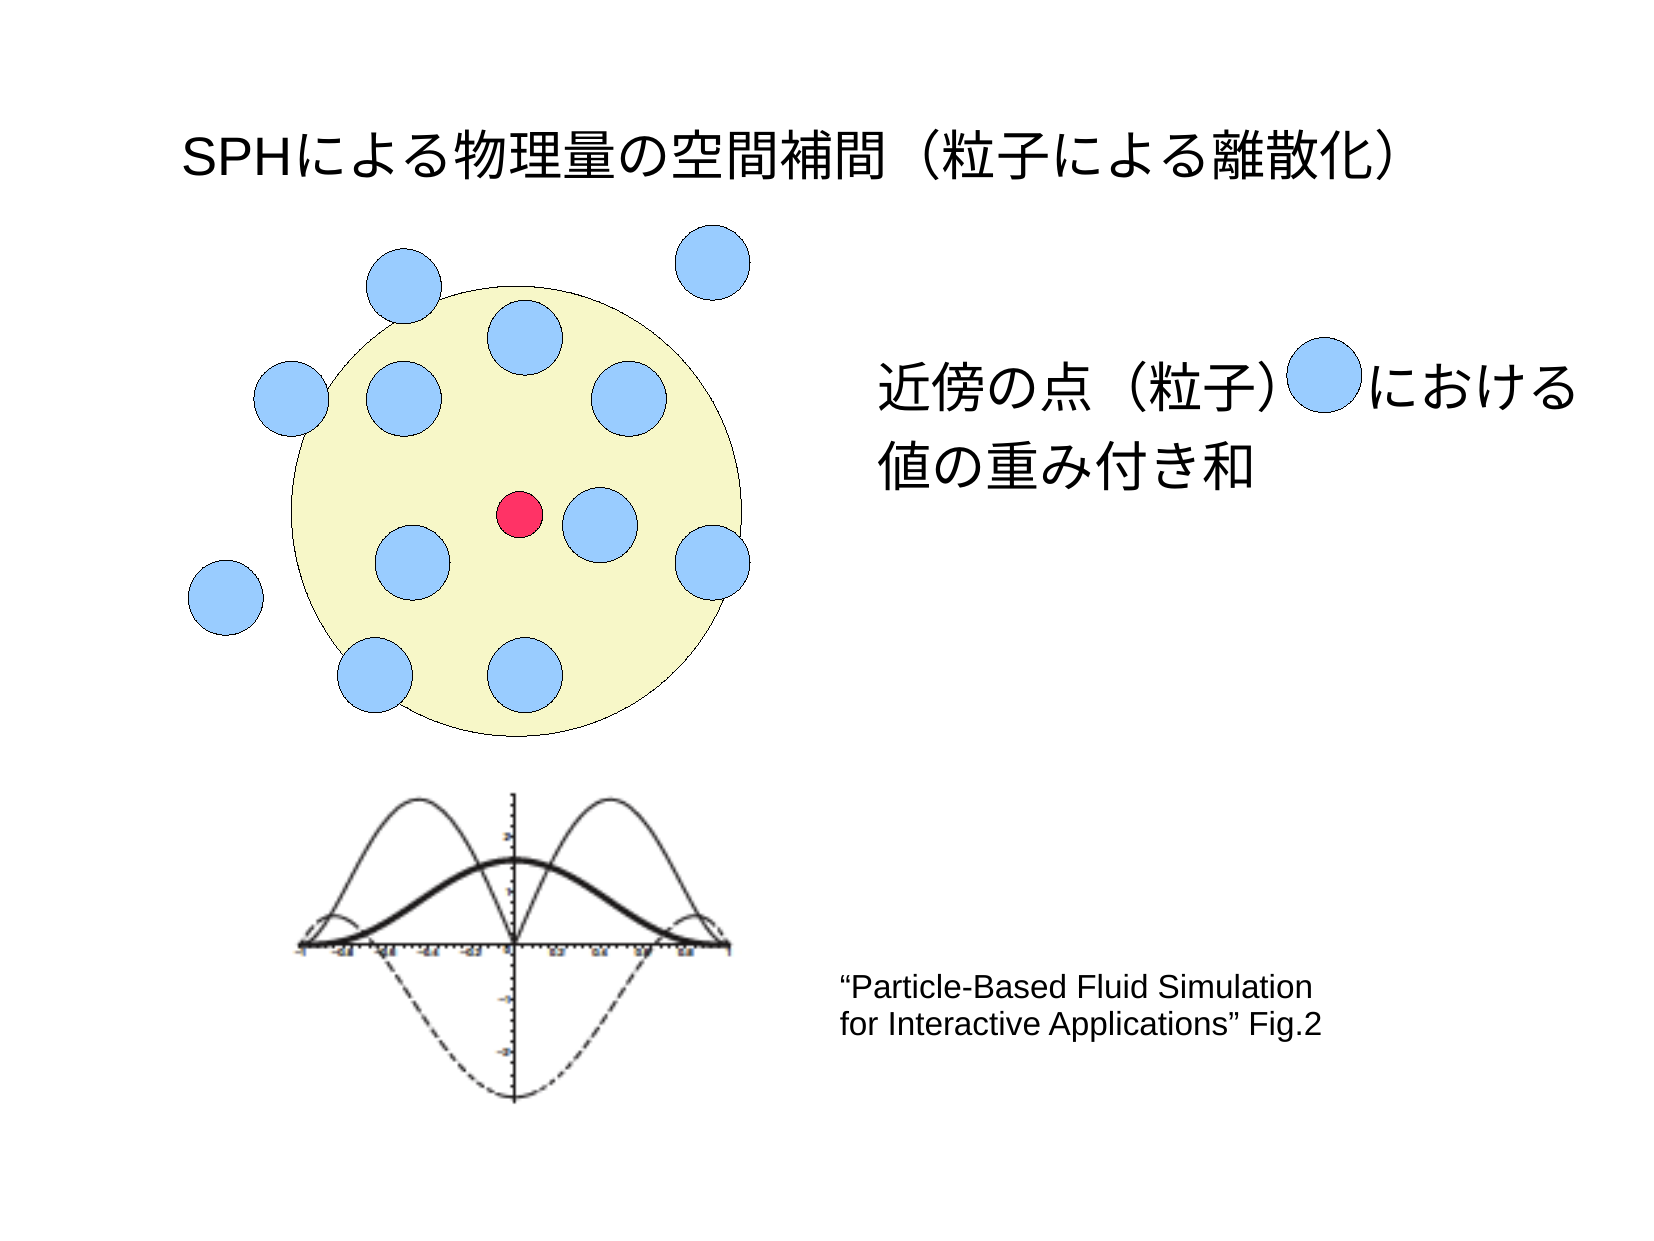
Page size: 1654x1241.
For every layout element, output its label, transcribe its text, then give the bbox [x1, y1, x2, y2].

text_box “Particle-Based Fluid Simulation for Interactive Applications” Fig.2 [825, 960, 1347, 1051]
text_box 近傍の点（粒子） における 値の重み付き和 [862, 337, 1613, 526]
text_box [675, 225, 751, 301]
picture [291, 781, 742, 1112]
text_box [1286, 337, 1362, 413]
text_box SPHによる物理量の空間補間（粒子による離散化） [181, 112, 1538, 188]
text_box [253, 248, 751, 737]
text_box [188, 560, 264, 636]
